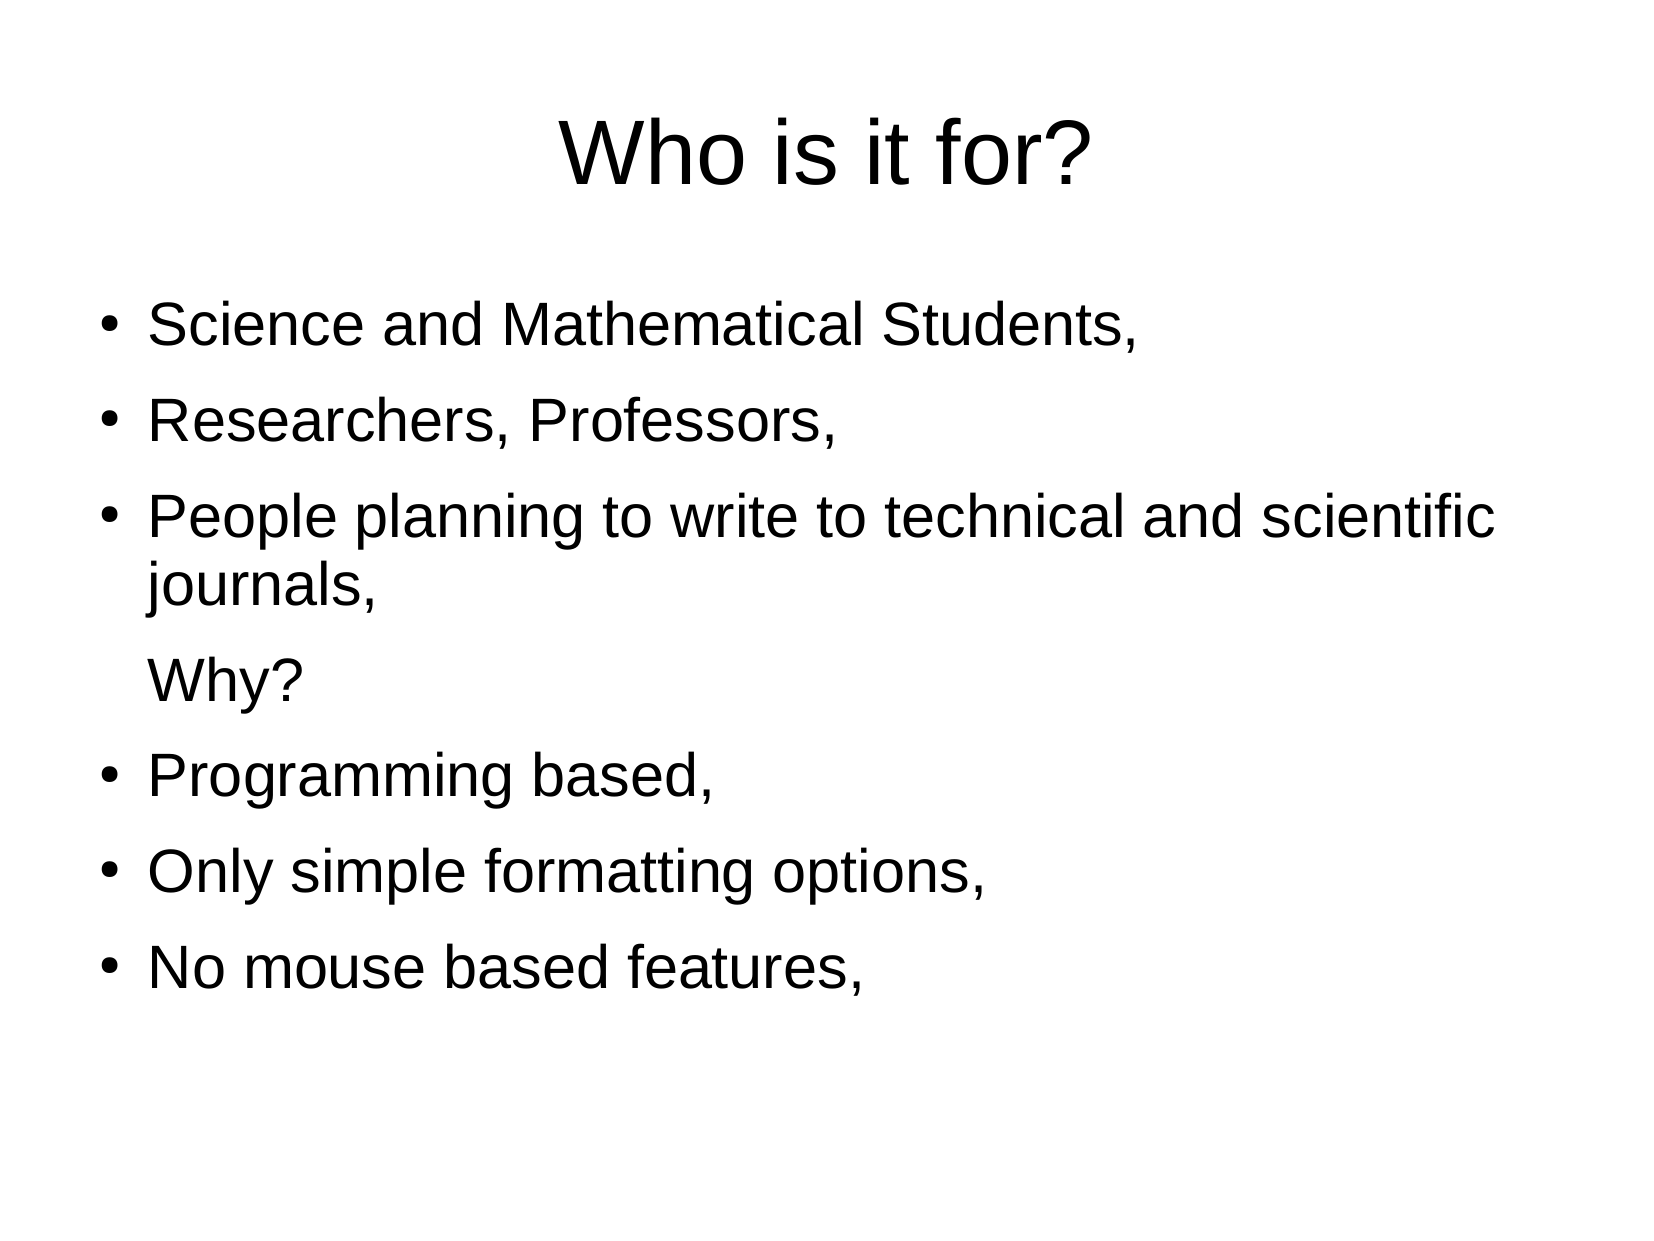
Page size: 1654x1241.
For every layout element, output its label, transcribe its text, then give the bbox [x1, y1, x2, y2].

list Science and Mathematical Students, Researchers, Professors, People planning to write to technical and scientific journals, Why? Programming based, Only simple formatting options, No mouse based features, [82, 290, 1571, 1010]
title Who is it for? [82, 49, 1571, 257]
